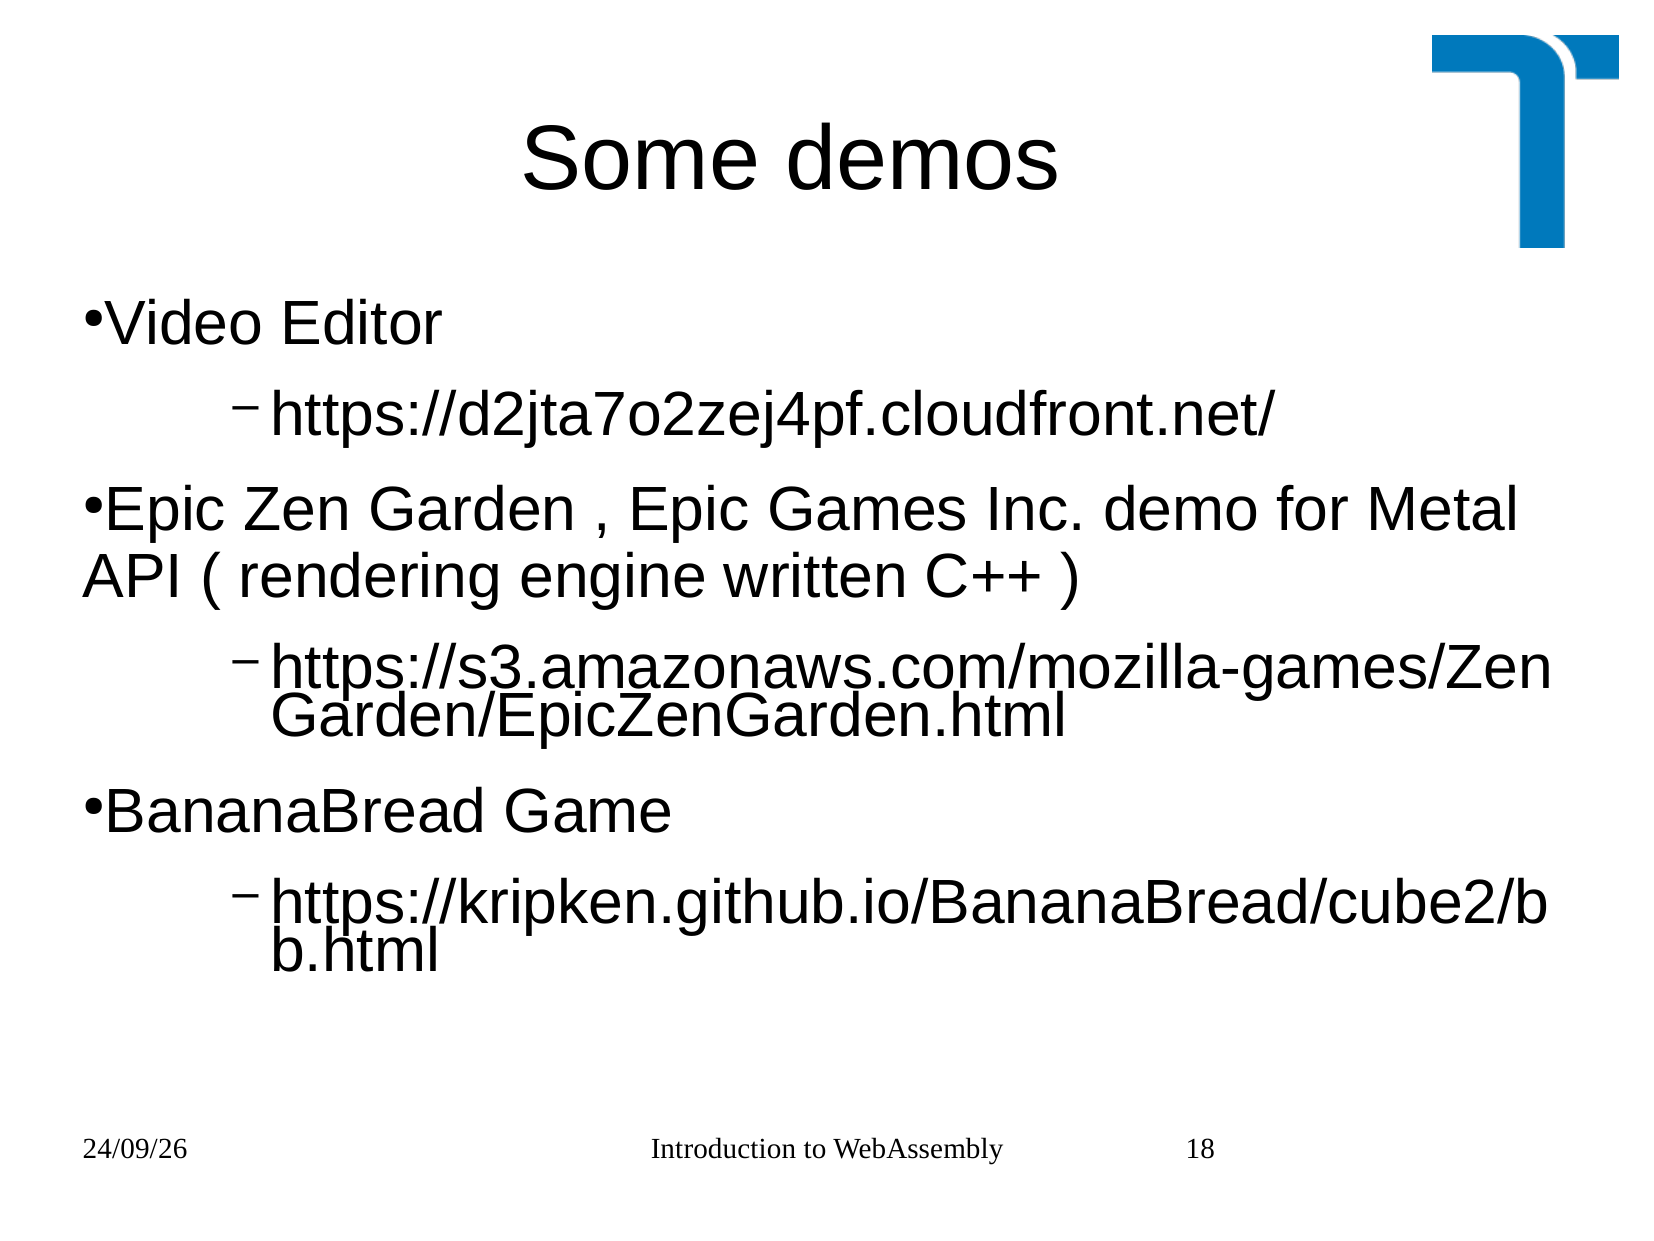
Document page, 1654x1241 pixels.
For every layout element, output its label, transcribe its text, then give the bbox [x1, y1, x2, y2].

text_box [1185, 1129, 1571, 1216]
text_box Introduction to WebAssembly [565, 1129, 1090, 1216]
title Some demos [82, 49, 1501, 257]
list Video Editor https://d2jta7o2zej4pf.cloudfront.net/ Epic Zen Garden , Epic Games Inc. demo for Metal API ( rendering engine written C++ ) https://s3.amazonaws.com/mozilla-games/ZenGarden/EpicZenGarden.html BananaBread Game https://kripken.github.io/BananaBread/cube2/bb.html [82, 290, 1571, 1010]
text_box 07/09/2017 [82, 1129, 468, 1216]
